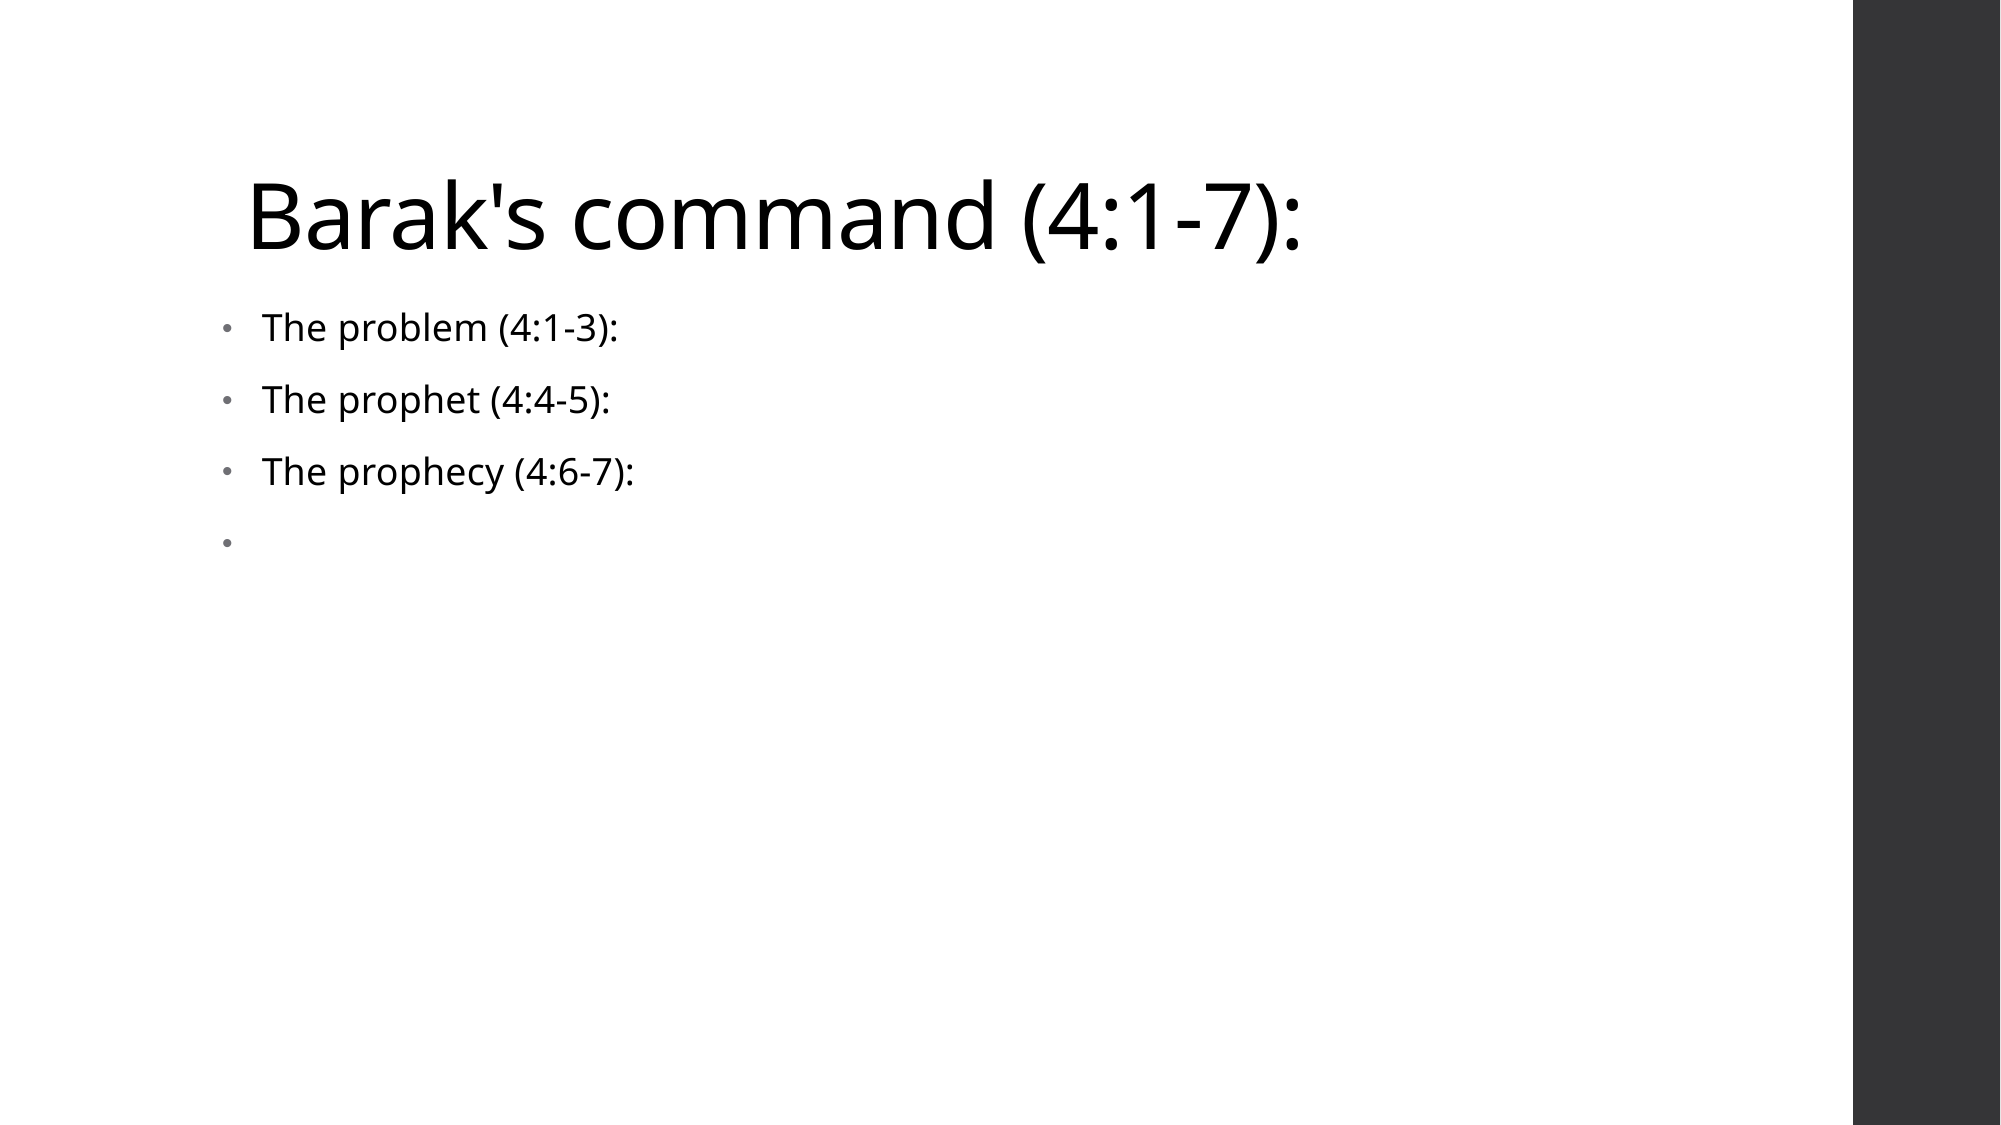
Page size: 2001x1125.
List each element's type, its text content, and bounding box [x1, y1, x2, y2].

title Barak's command (4:1-7): [206, 60, 1797, 278]
list The problem (4:1-3): The prophet (4:4-5): The prophecy (4:6-7): [206, 299, 1617, 1014]
